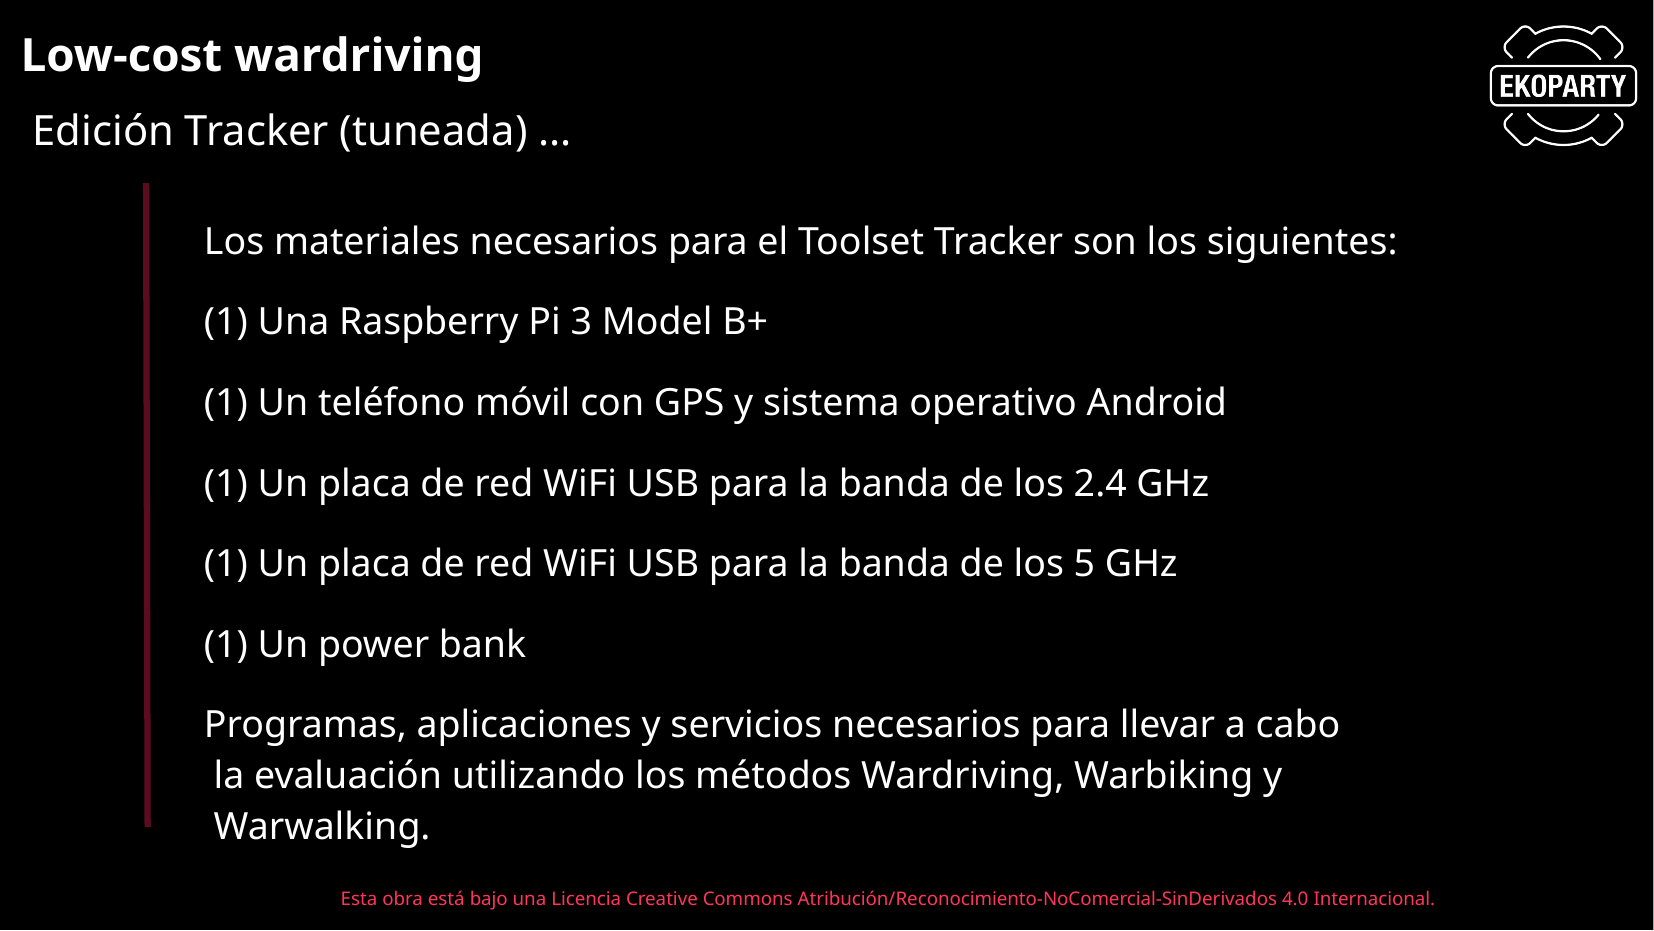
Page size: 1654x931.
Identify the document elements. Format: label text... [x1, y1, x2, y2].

text_box Edición Tracker (tuneada) ... [17, 93, 1433, 161]
text_box Esta obra está bajo una Licencia Creative Commons Atribución/Reconocimiento-NoComercial-SinDerivados 4.0 Internacional. [325, 878, 1654, 917]
text_box Los materiales necesarios para el Toolset Tracker son los siguientes: (1) Una Raspberry Pi 3 Model B+ (1) Un teléfono móvil con GPS y sistema operativo Android (1) Un placa de red WiFi USB para la banda de los 2.4 GHz (1) Un placa de red WiFi USB para la banda de los 5 GHz (1) Un power bank Programas, aplicaciones y servicios necesarios para llevar a cabo la evaluación utilizando los métodos Wardriving, Warbiking y Warwalking. [189, 206, 1651, 822]
text_box Low-cost wardriving [5, 14, 1476, 87]
picture [1476, 0, 1654, 178]
